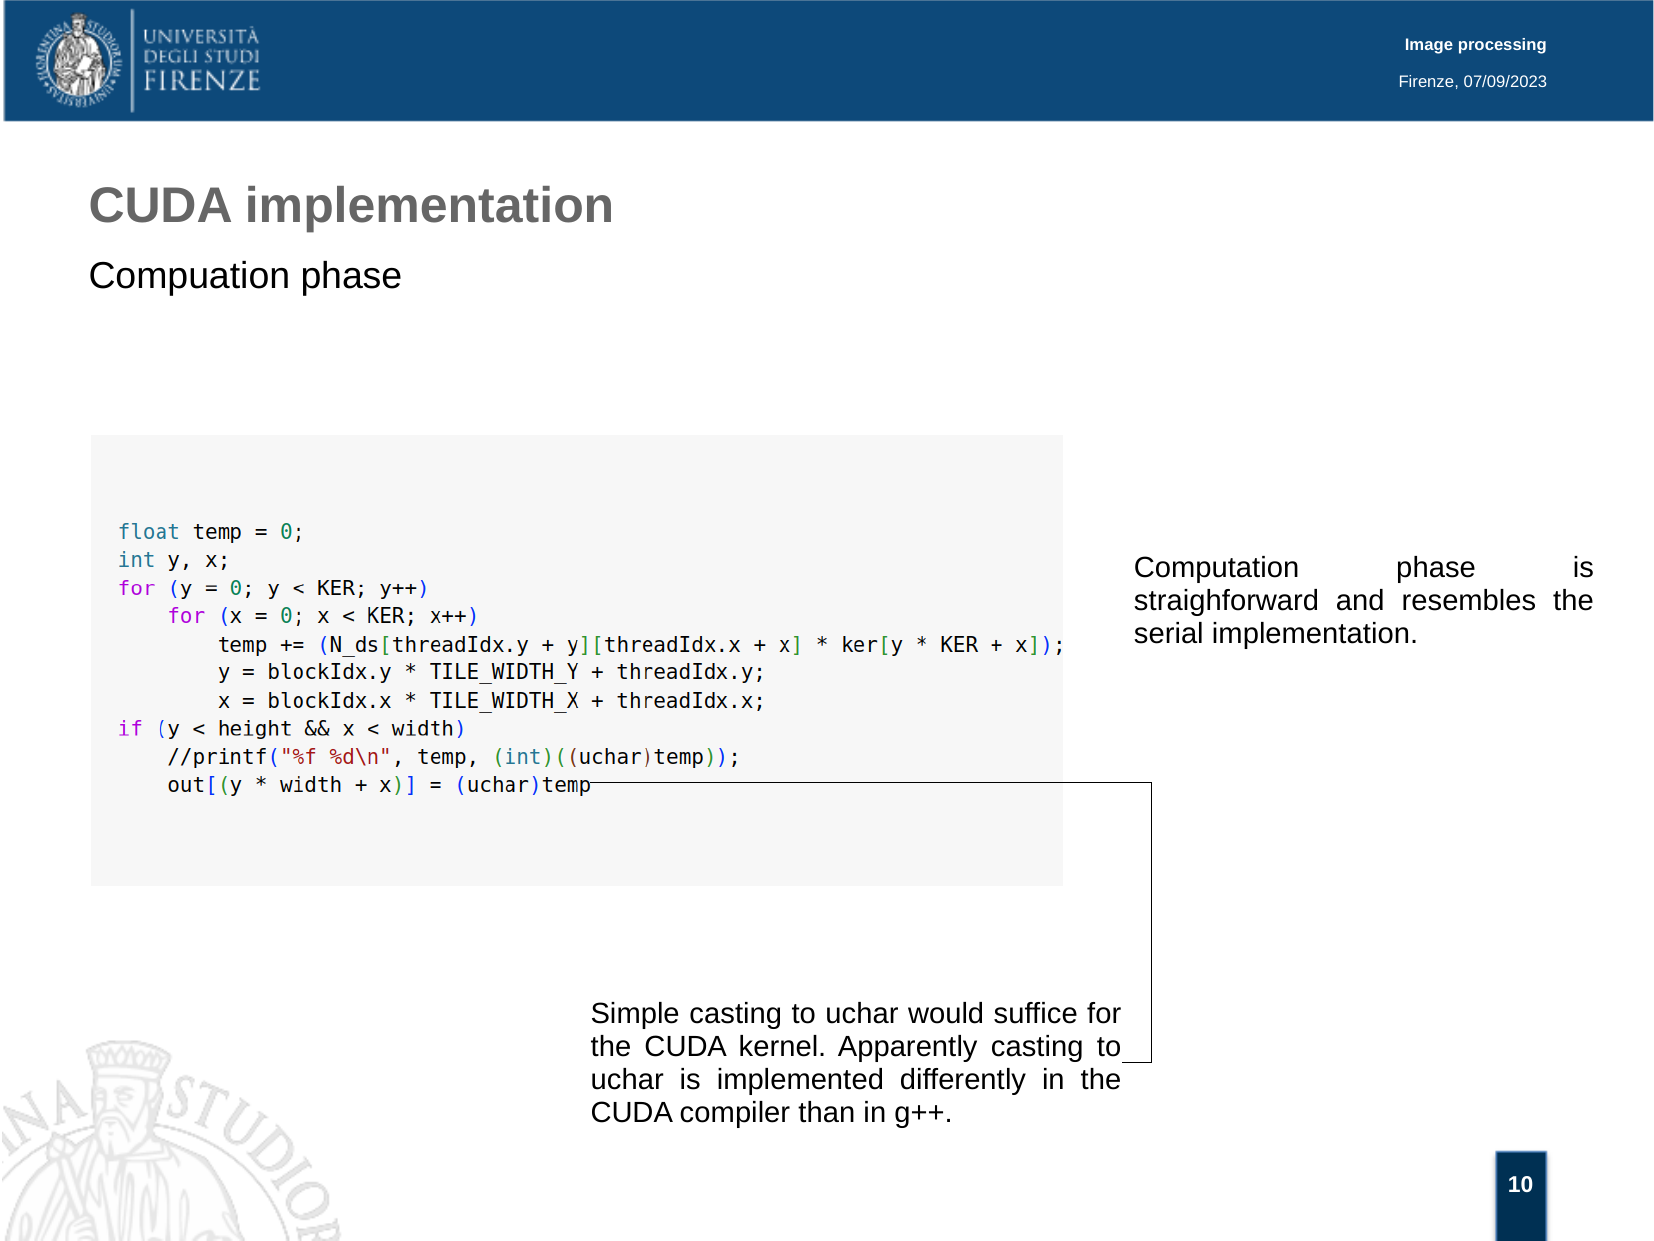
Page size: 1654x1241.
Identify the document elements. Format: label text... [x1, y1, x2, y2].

text_box [413, 767, 1151, 1063]
text_box [1063, 620, 1241, 680]
text_box CUDA implementation Compuation phase [88, 149, 951, 297]
text_box Simple casting to uchar would suffice for the CUDA kernel. Apparently casting to uchar is implemented differently in the CUDA compiler than in g++. [590, 944, 1123, 1182]
text_box Image processing Firenze, 07/09/2023 [685, 24, 1548, 102]
picture [2, 0, 1654, 1241]
text_box 10 [1505, 1160, 1536, 1208]
text_box Computation phase is straighforward and resembles the serial implementation. [1133, 551, 1595, 650]
